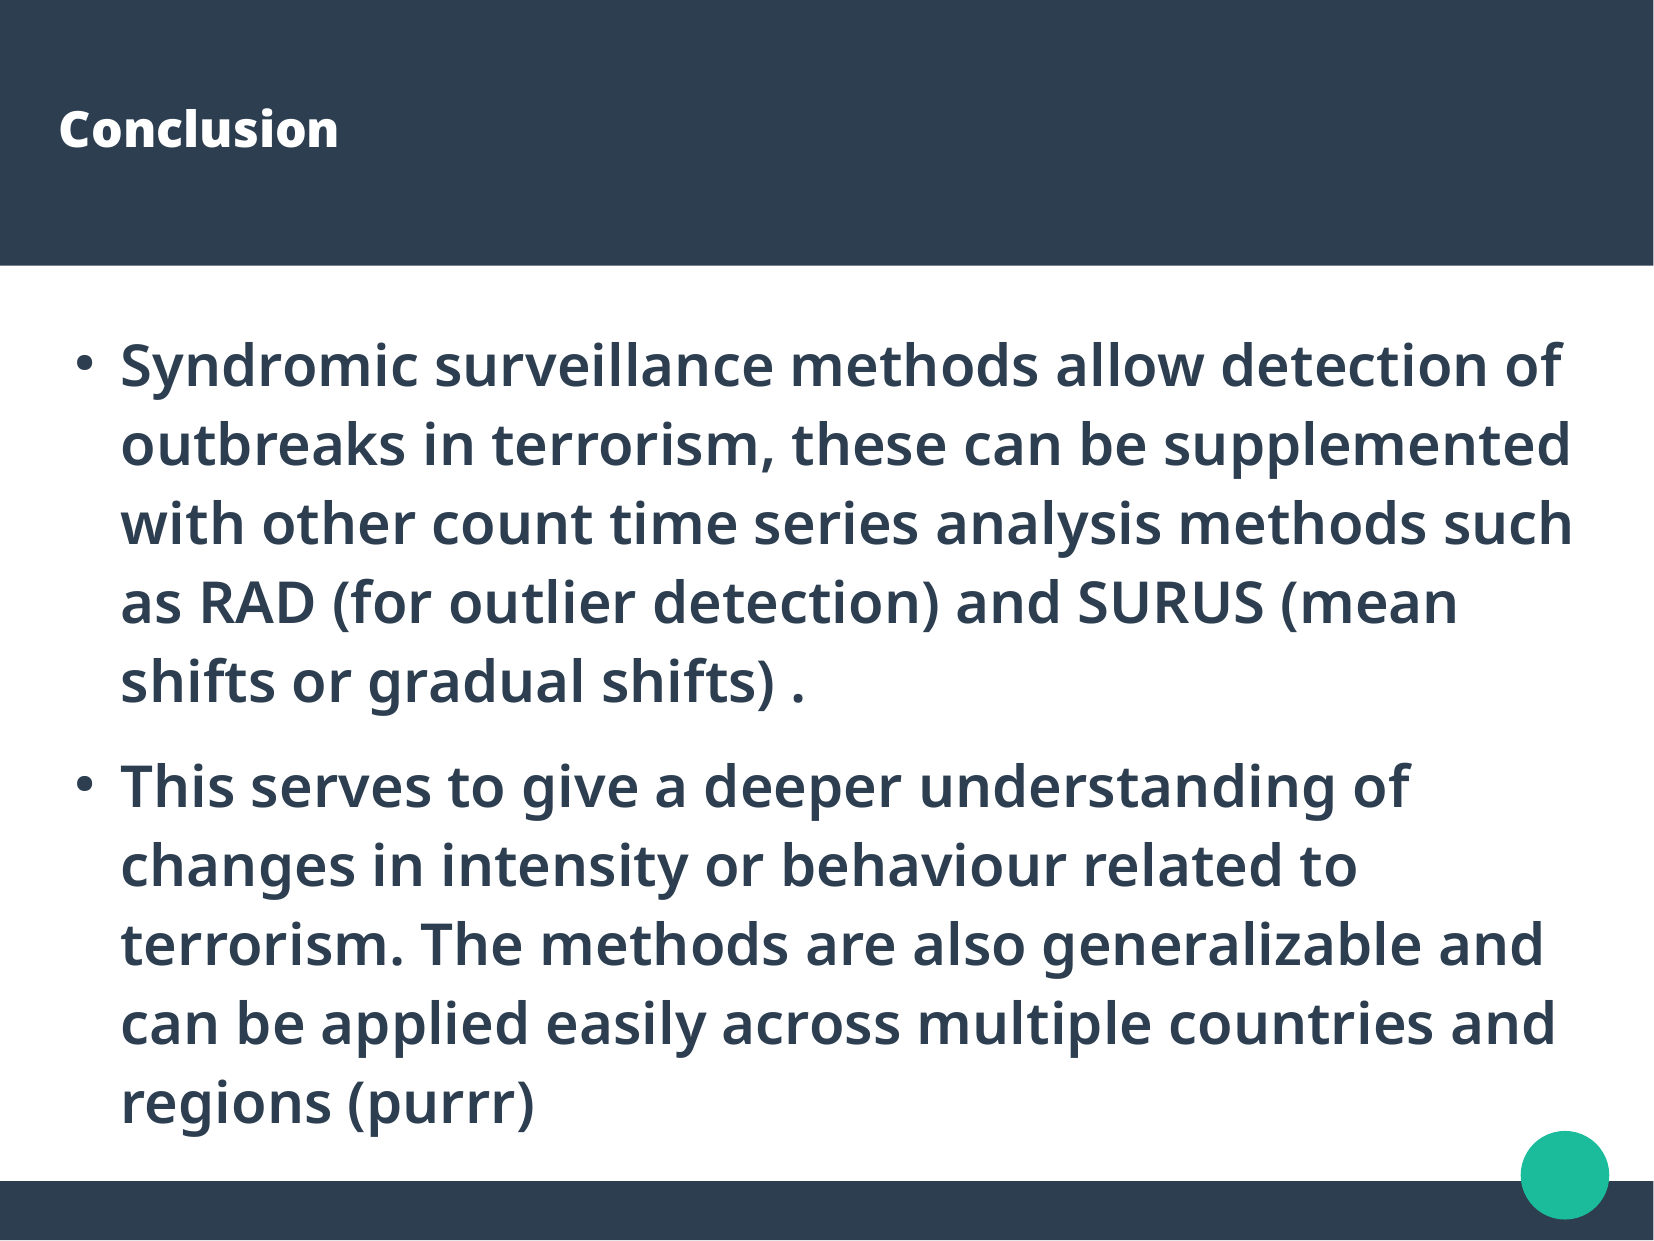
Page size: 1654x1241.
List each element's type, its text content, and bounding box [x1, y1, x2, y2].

list Syndromic surveillance methods allow detection of outbreaks in terrorism, these can be supplemented with other count time series analysis methods such as RAD (for outlier detection) and SURUS (mean shifts or gradual shifts) . This serves to give a deeper understanding of changes in intensity or behaviour related to terrorism. The methods are also generalizable and can be applied easily across multiple countries and regions (purrr) [59, 324, 1595, 1152]
title Conclusion [59, 49, 1595, 207]
